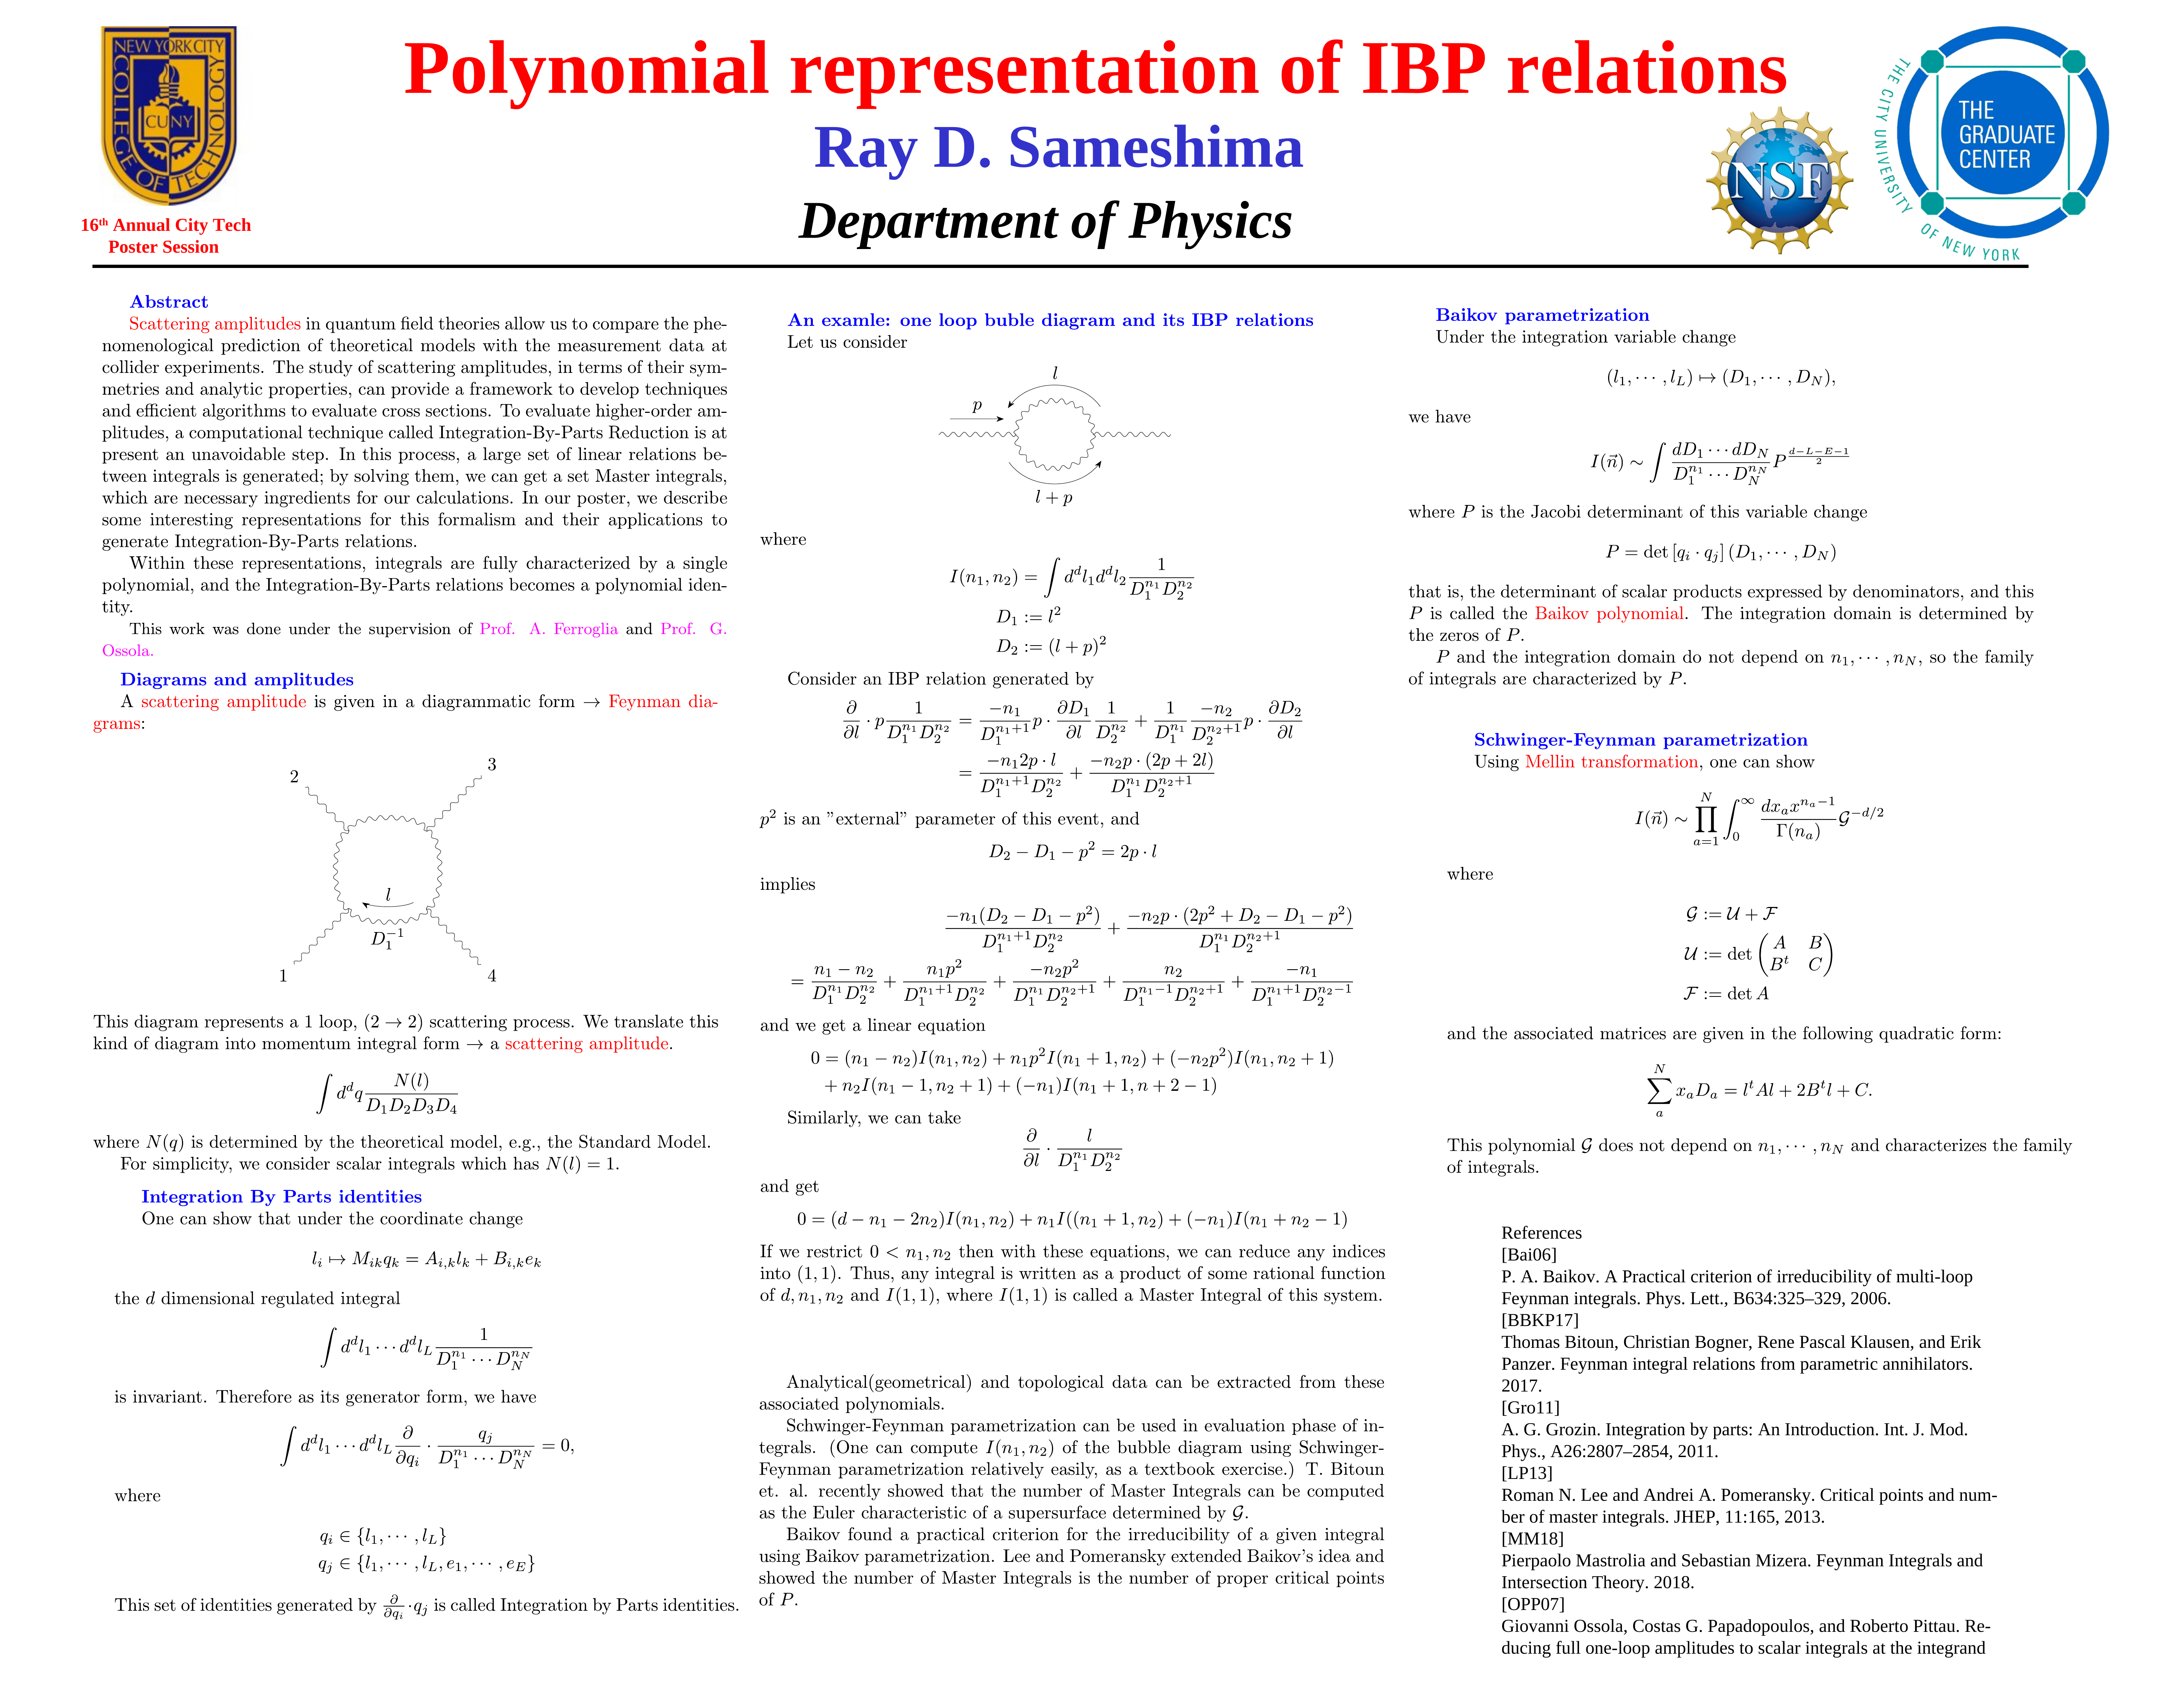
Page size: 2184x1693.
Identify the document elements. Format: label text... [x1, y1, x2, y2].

text_box References [Bai06] P. A. Baikov. A Practical criterion of irreducibility of multi-loop Feynman integrals. Phys. Lett., B634:325–329, 2006. [BBKP17] Thomas Bitoun, Christian Bogner, Rene Pascal Klausen, and Erik Panzer. Feynman integral relations from parametric annihilators. 2017. [Gro11] A. G. Grozin. Integration by parts: An Introduction. Int. J. Mod. Phys., A26:2807–2854, 2011. [LP13] Roman N. Lee and Andrei A. Pomeransky. Critical points and num- ber of master integrals. JHEP, 11:165, 2013. [MM18] Pierpaolo Mastrolia and Sebastian Mizera. Feynman Integrals and Intersection Theory. 2018. [OPP07] Giovanni Ossola, Costas G. Papadopoulos, and Roberto Pittau. Re- ducing full one-loop amplitudes to scalar integrals at the integrand [1496, 1218, 2048, 1660]
picture [1704, 103, 1856, 257]
text_box [93, 672, 718, 1174]
text_box Department of Physics [793, 182, 1300, 251]
title Polynomial representation of IBP relations [166, 8, 2027, 264]
text_box [1408, 308, 2034, 688]
text_box [759, 1374, 1384, 1606]
text_box 16th Annual City Tech Poster Session [66, 210, 266, 259]
text_box Ray D. Sameshima [808, 104, 1311, 182]
picture [1874, 25, 2110, 261]
text_box [102, 295, 727, 656]
text_box [114, 1189, 739, 1619]
text_box [1447, 733, 2072, 1177]
text_box [759, 313, 1385, 1306]
picture [84, 26, 255, 206]
